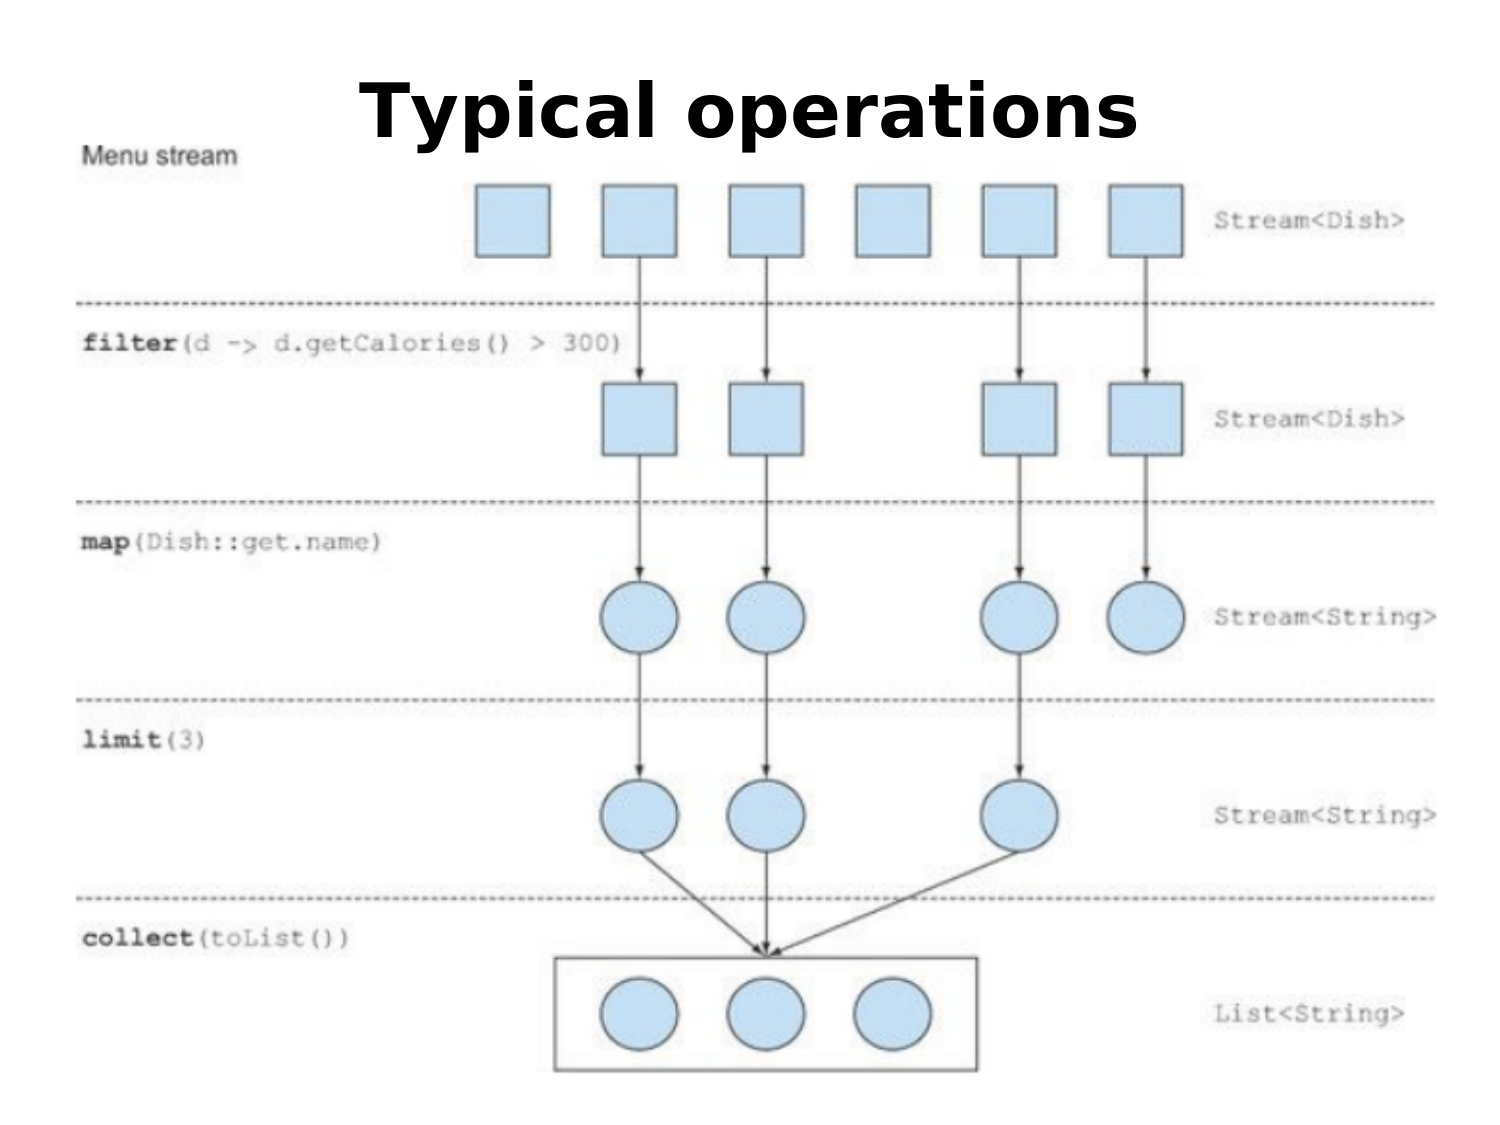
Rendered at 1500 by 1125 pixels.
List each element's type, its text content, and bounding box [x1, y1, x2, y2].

title Typical operations [75, 44, 1425, 177]
picture [0, 90, 1485, 1125]
